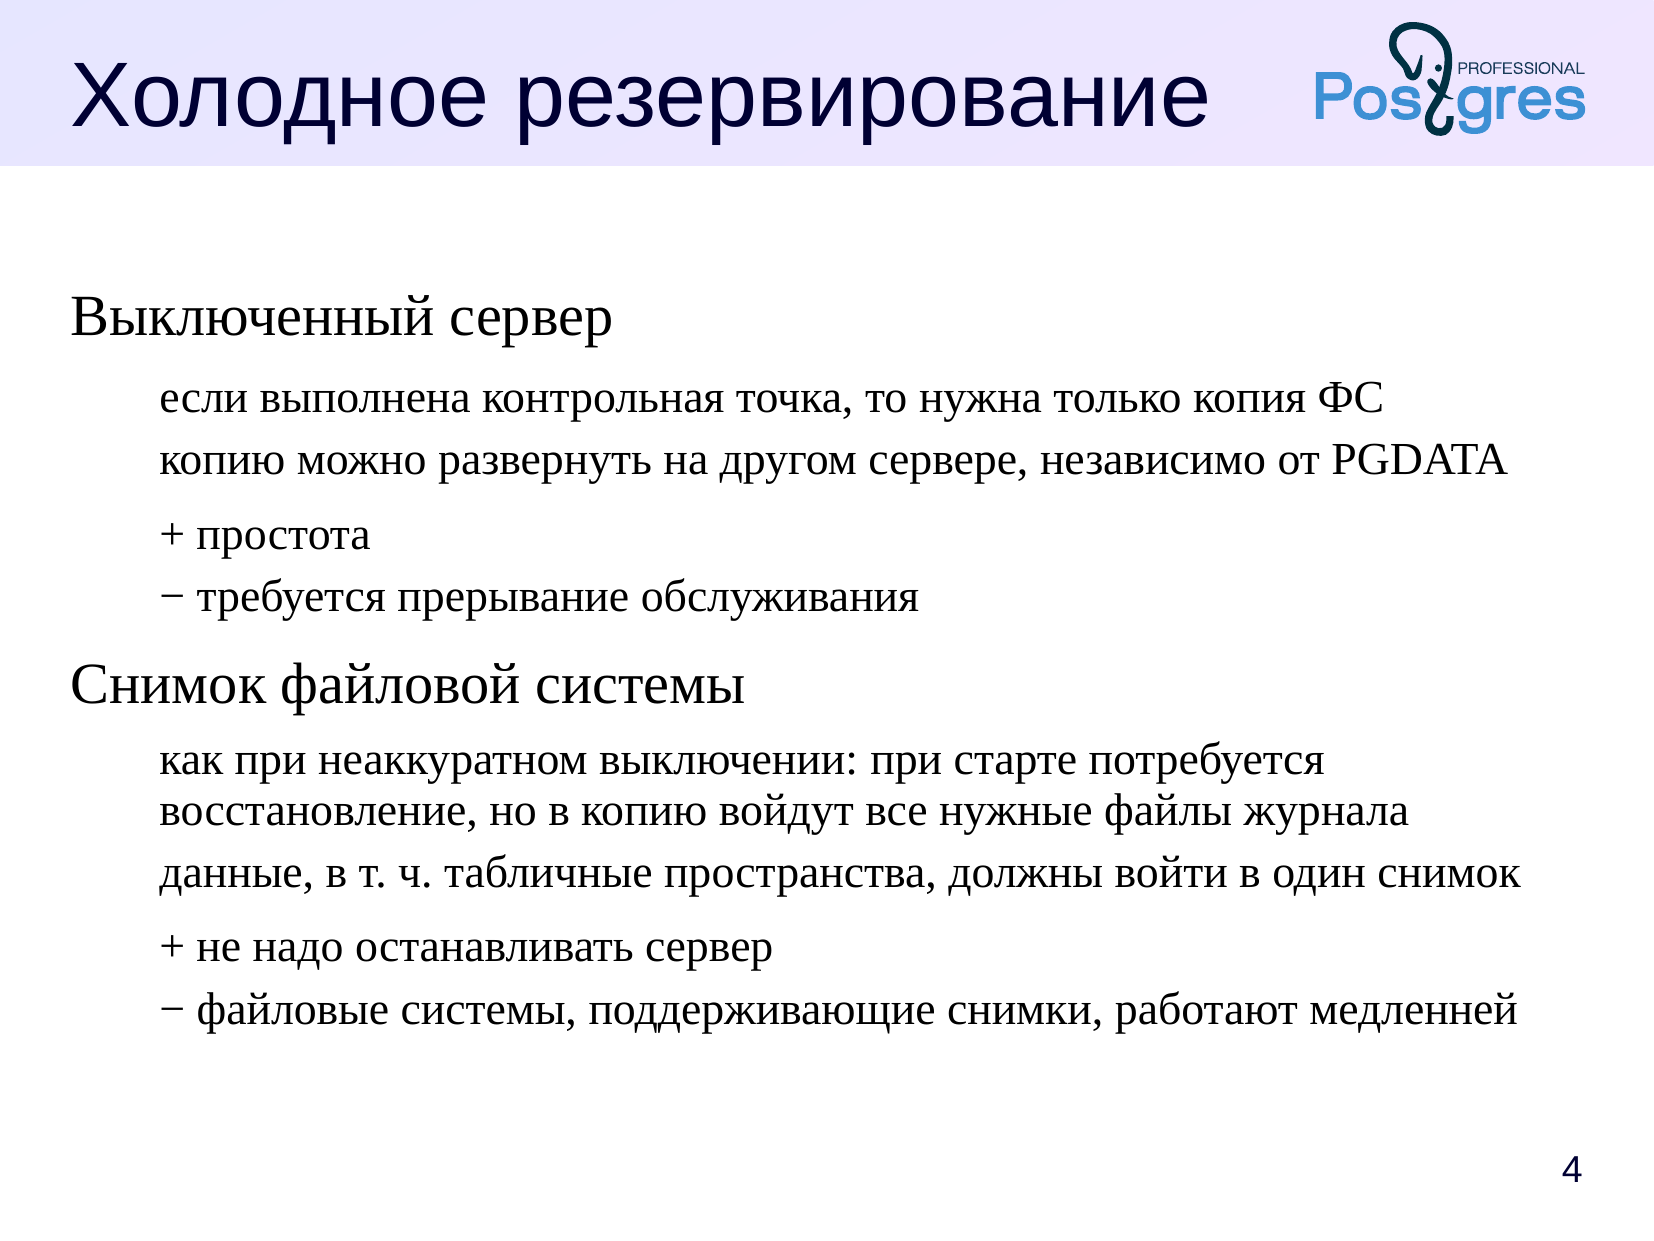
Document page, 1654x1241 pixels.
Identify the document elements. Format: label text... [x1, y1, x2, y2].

title Холодное резервирование [70, 43, 1241, 147]
list Выключенный сервер если выполнена контрольная точка, то нужна только копия ФС копию можно развернуть на другом сервере, независимо от PGDATA + простота − требуется прерывание обслуживания Снимок файловой системы как при неаккуратном выключении: при старте потребуется восстановление, но в копию войдут все нужные файлы журнала данные, в т. ч. табличные пространства, должны войти в один снимок + не надо останавливать сервер − файловые системы, поддерживающие снимки, работают медленней [70, 283, 1583, 1141]
